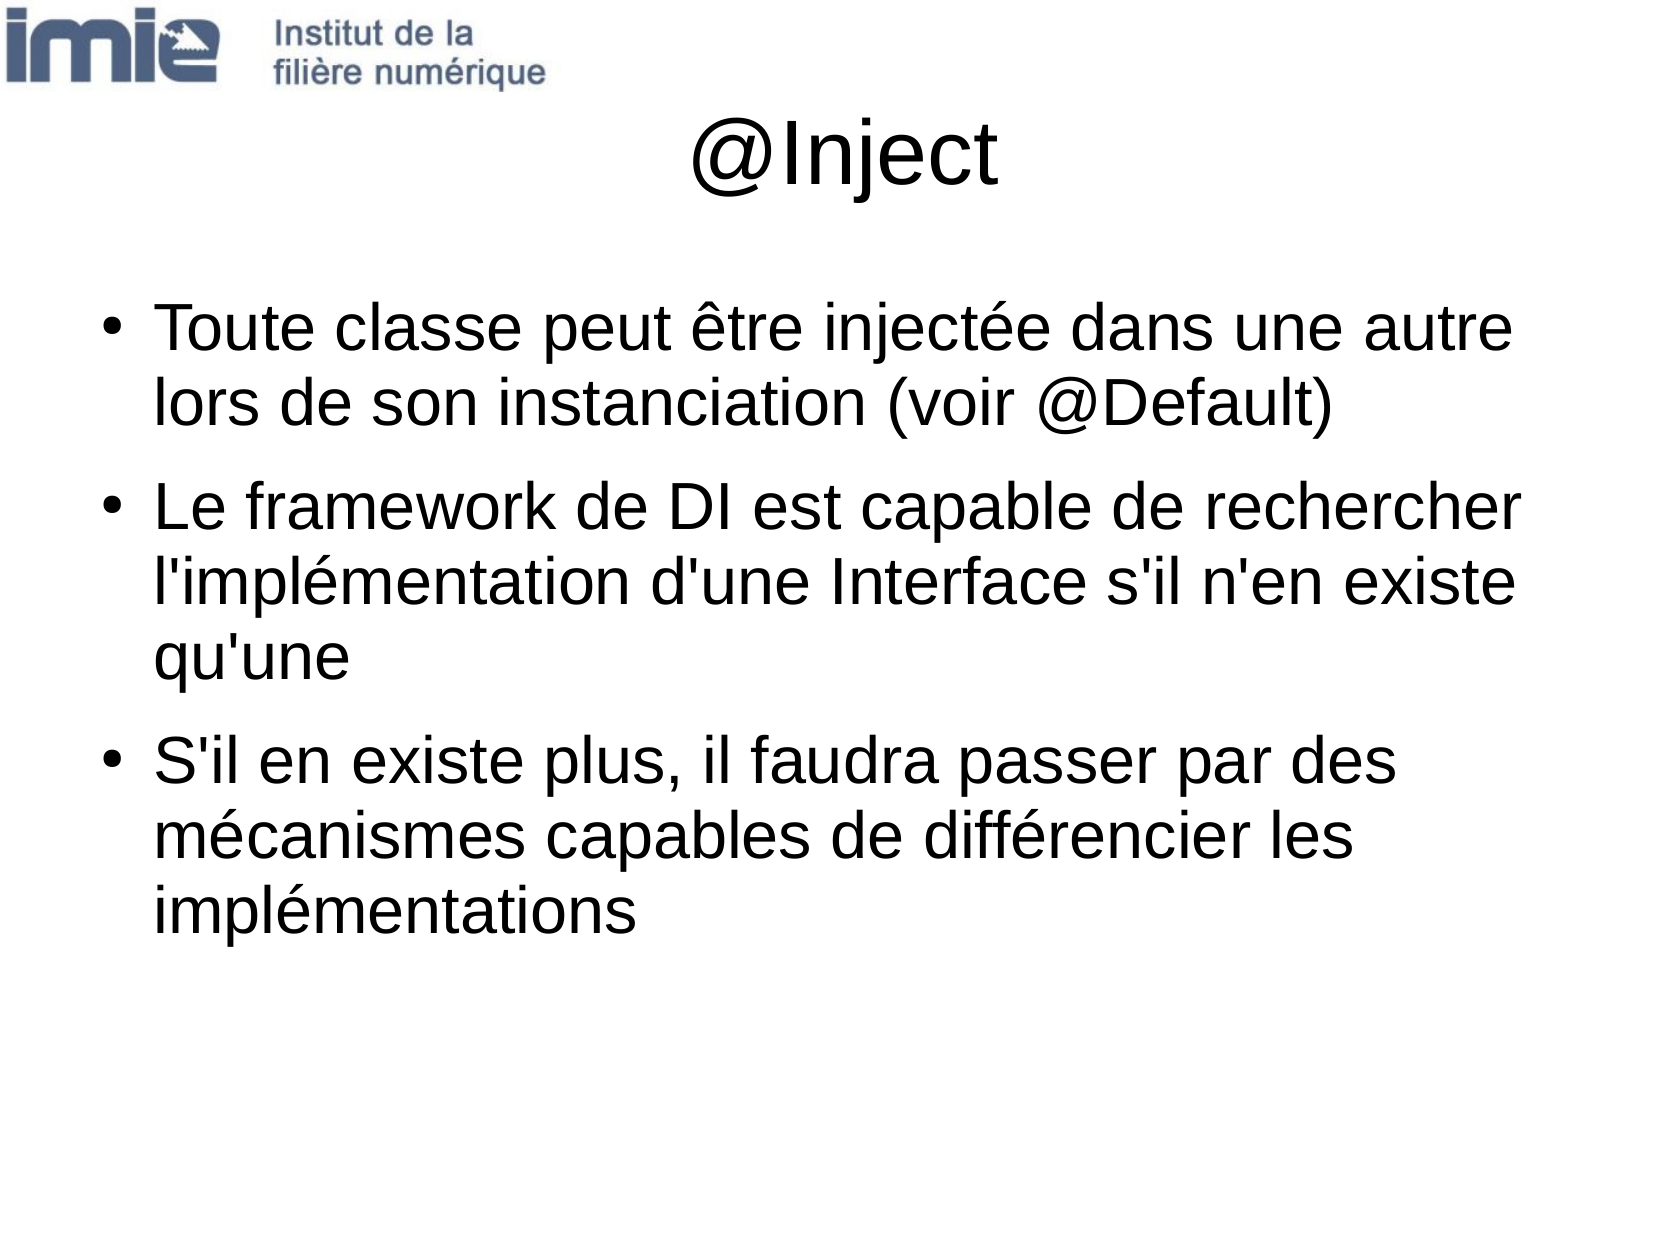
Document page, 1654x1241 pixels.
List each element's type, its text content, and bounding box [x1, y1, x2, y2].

picture [1, 0, 562, 92]
title @Inject [82, 49, 1571, 257]
list Toute classe peut être injectée dans une autre lors de son instanciation (voir @Default) Le framework de DI est capable de rechercher l'implémentation d'une Interface s'il n'en existe qu'une S'il en existe plus, il faudra passer par des mécanismes capables de différencier les implémentations [82, 290, 1571, 1052]
